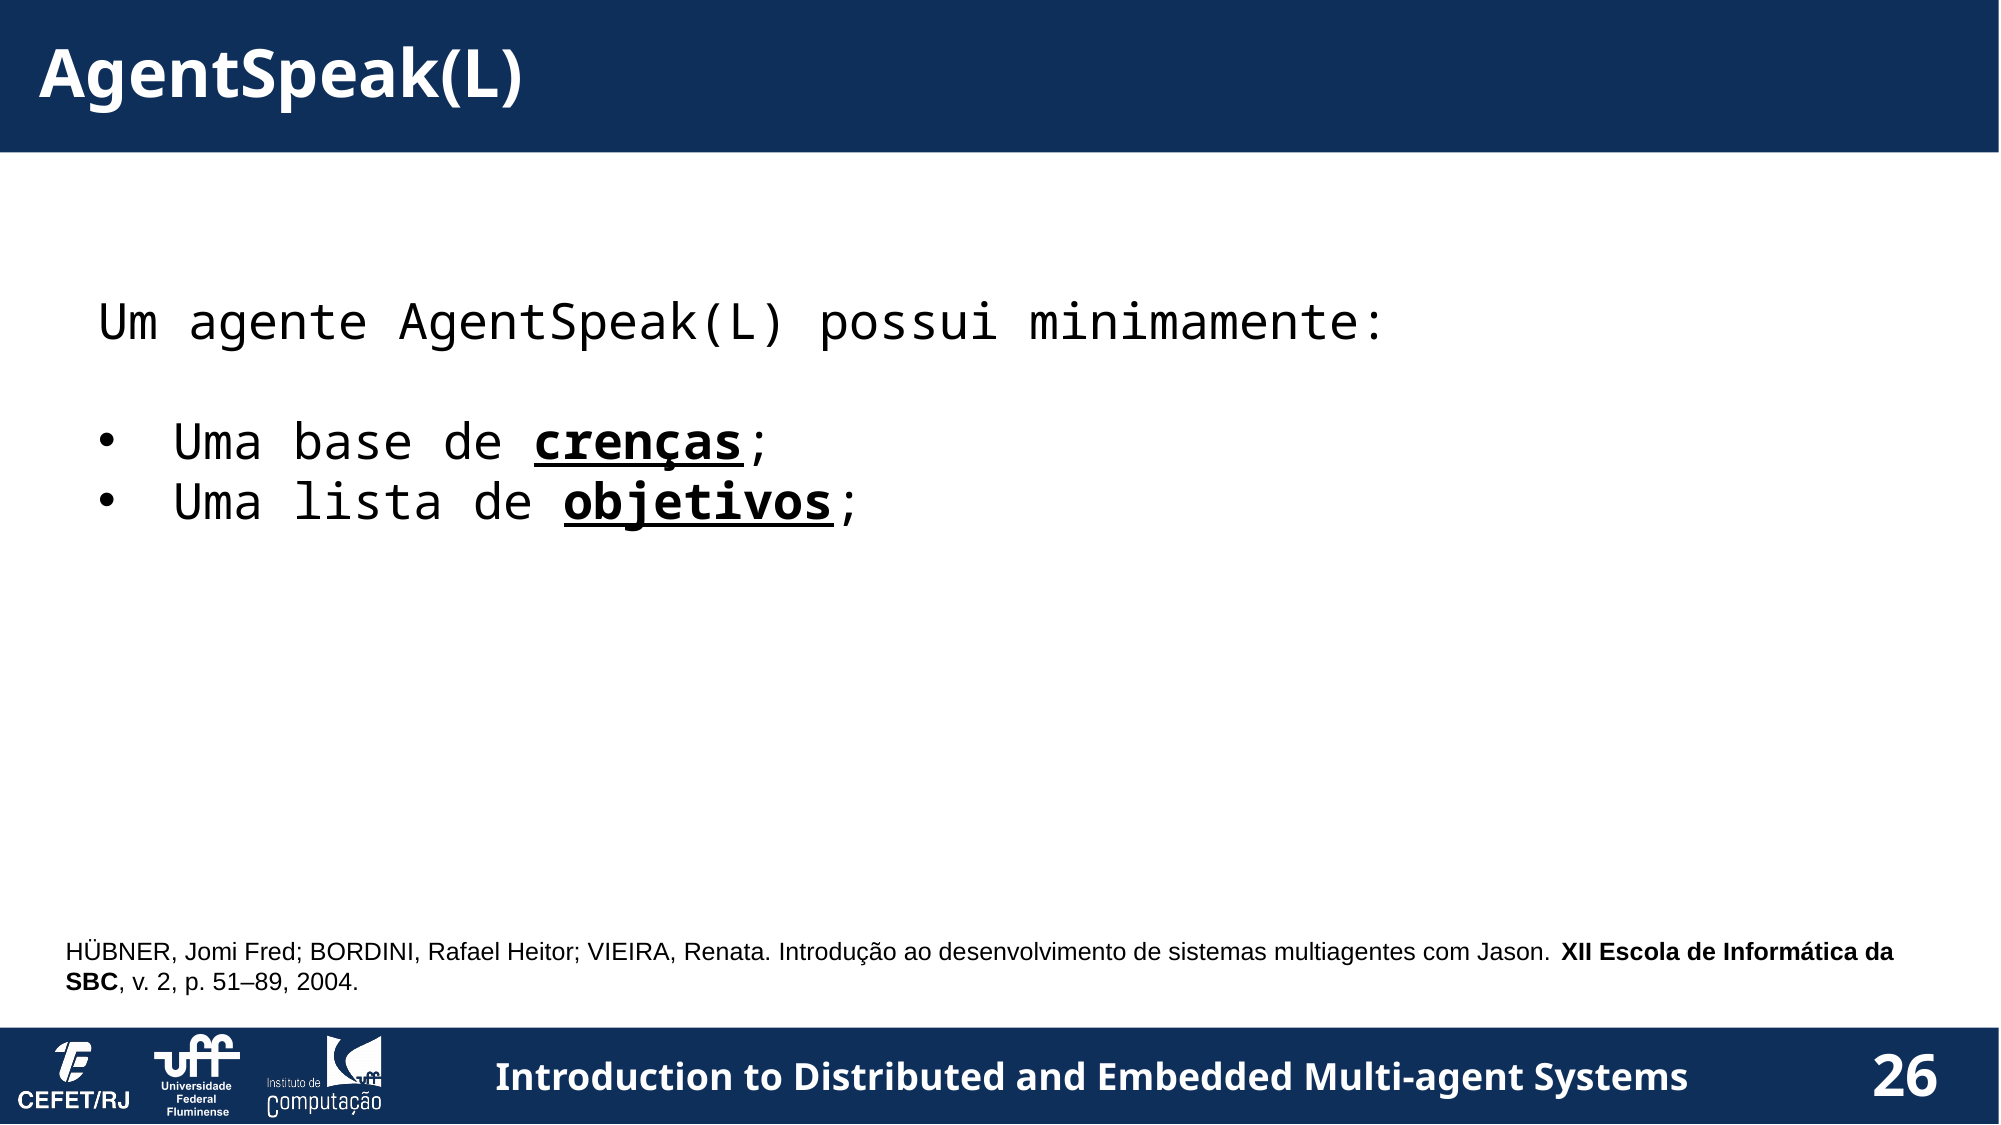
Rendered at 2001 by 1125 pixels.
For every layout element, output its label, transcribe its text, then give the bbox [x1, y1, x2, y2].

text_box AgentSpeak(L) [25, 23, 1999, 119]
picture [265, 1033, 383, 1118]
picture [18, 1021, 129, 1125]
text_box Um agente AgentSpeak(L) possui minimamente: Uma base de crenças; Uma lista de objetivos; [83, 281, 1861, 537]
text_box HÜBNER, Jomi Fred; BORDINI, Rafael Heitor; VIEIRA, Renata. Introdução ao desenvolvimento de sistemas multiagentes com Jason. XII Escola de Informática da SBC, v. 2, p. 51–89, 2004. [50, 928, 1939, 1003]
picture [153, 1033, 241, 1121]
